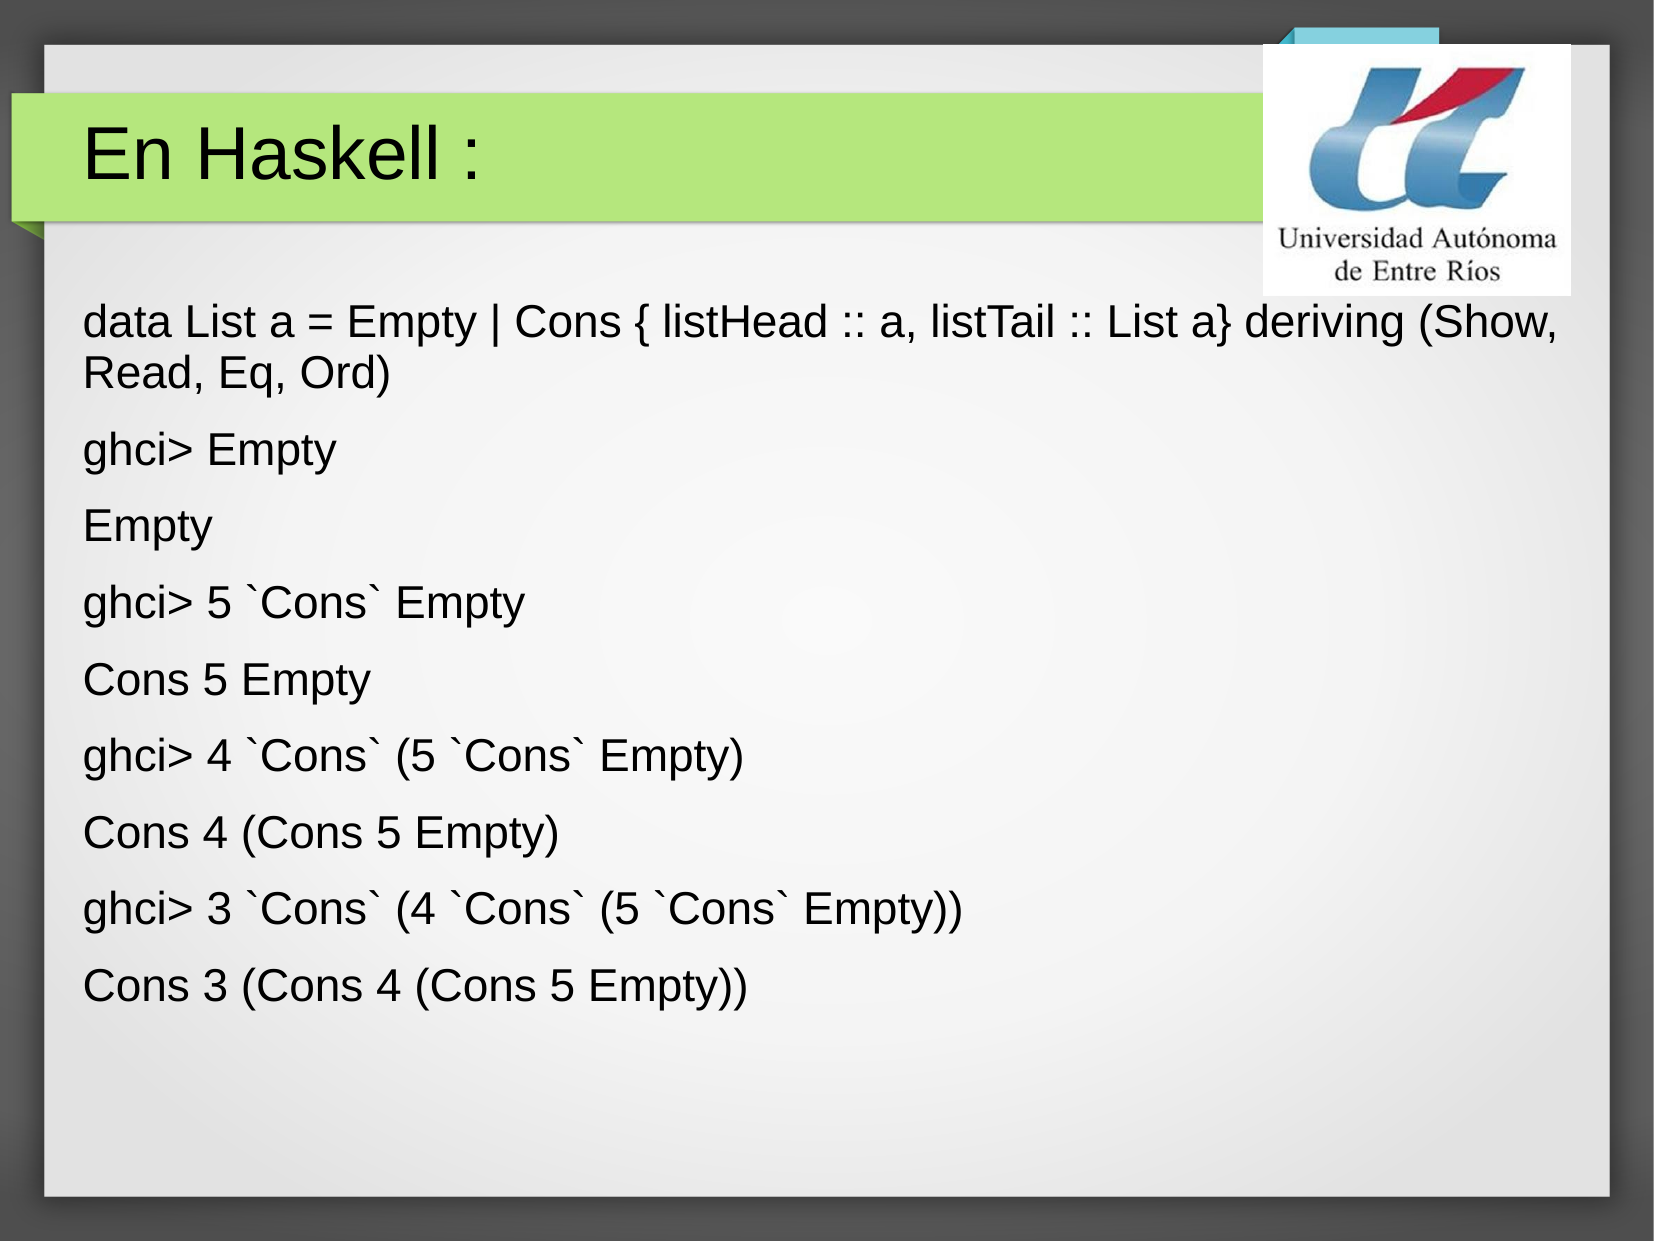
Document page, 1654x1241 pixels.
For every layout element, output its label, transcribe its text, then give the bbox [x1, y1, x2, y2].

title En Haskell : [82, 94, 1263, 213]
picture [0, 0, 1654, 1241]
list data List a = Empty | Cons { listHead :: a, listTail :: List a} deriving (Show, Read, Eq, Ord) ghci> Empty Empty ghci> 5 `Cons` Empty Cons 5 Empty ghci> 4 `Cons` (5 `Cons` Empty) Cons 4 (Cons 5 Empty) ghci> 3 `Cons` (4 `Cons` (5 `Cons` Empty)) Cons 3 (Cons 4 (Cons 5 Empty)) [82, 295, 1571, 1015]
